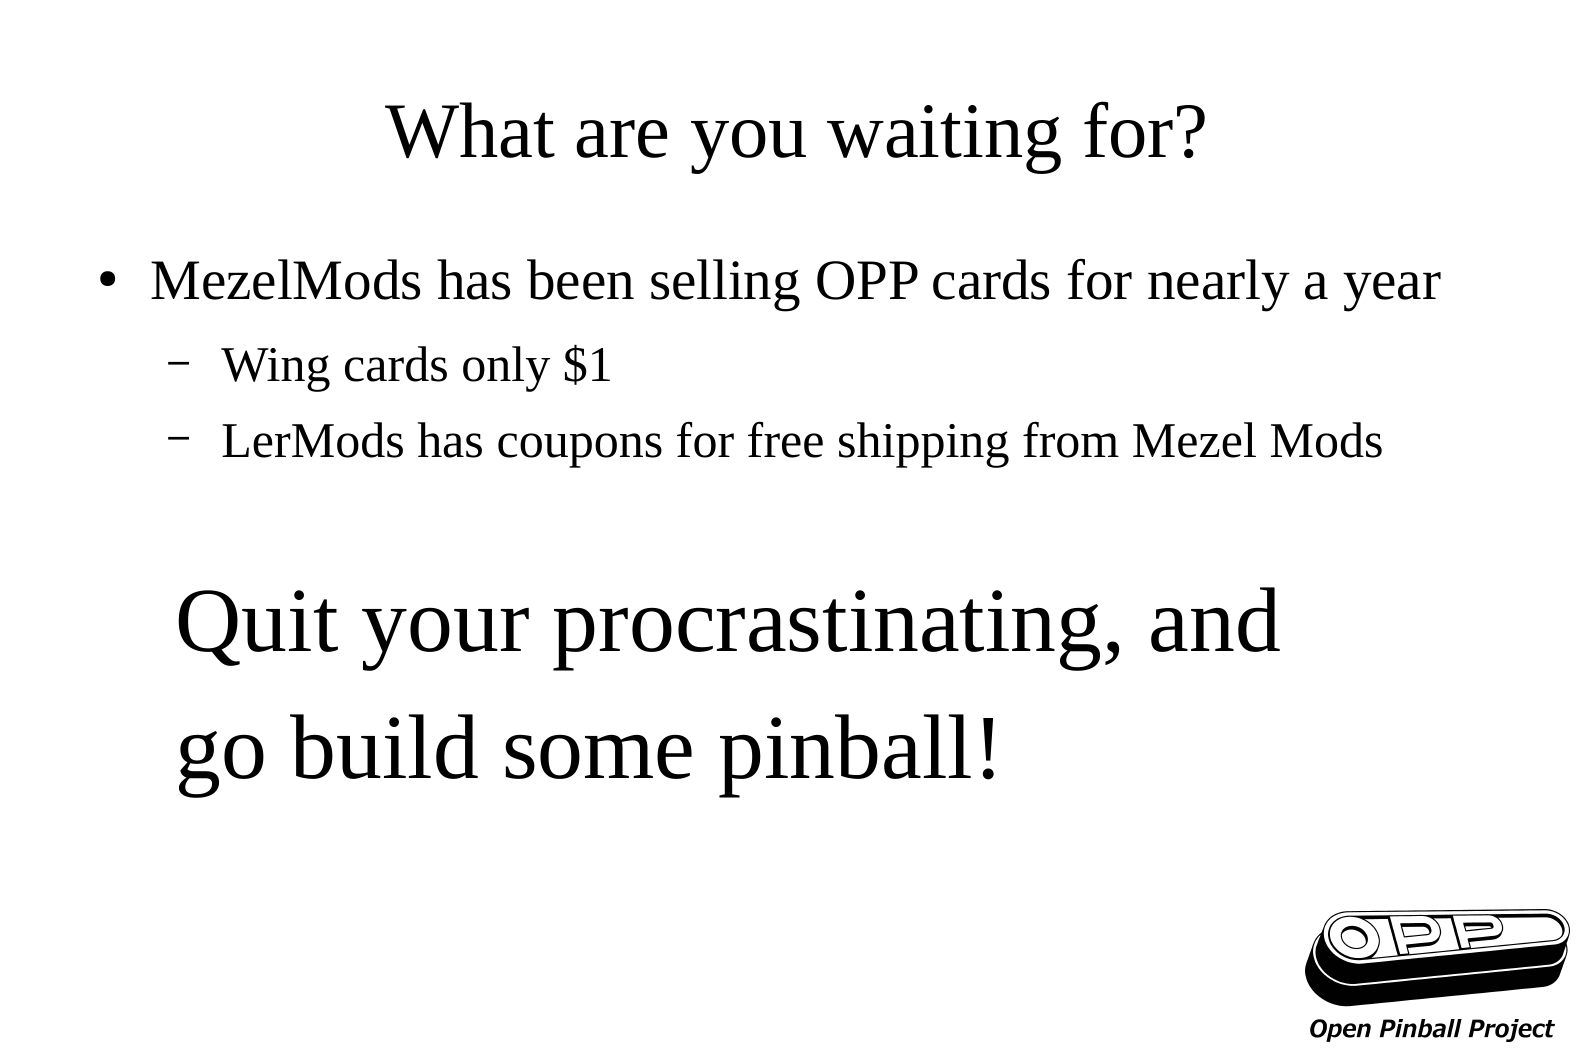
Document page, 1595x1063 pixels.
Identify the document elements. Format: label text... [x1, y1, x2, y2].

picture [1305, 909, 1570, 1042]
list MezelMods has been selling OPP cards for nearly a year Wing cards only $1 LerMods has coupons for free shipping from Mezel Mods [79, 248, 1515, 541]
title What are you waiting for? [79, 42, 1515, 220]
text_box Quit your procrastinating, and go build some pinball! [105, 570, 1501, 946]
